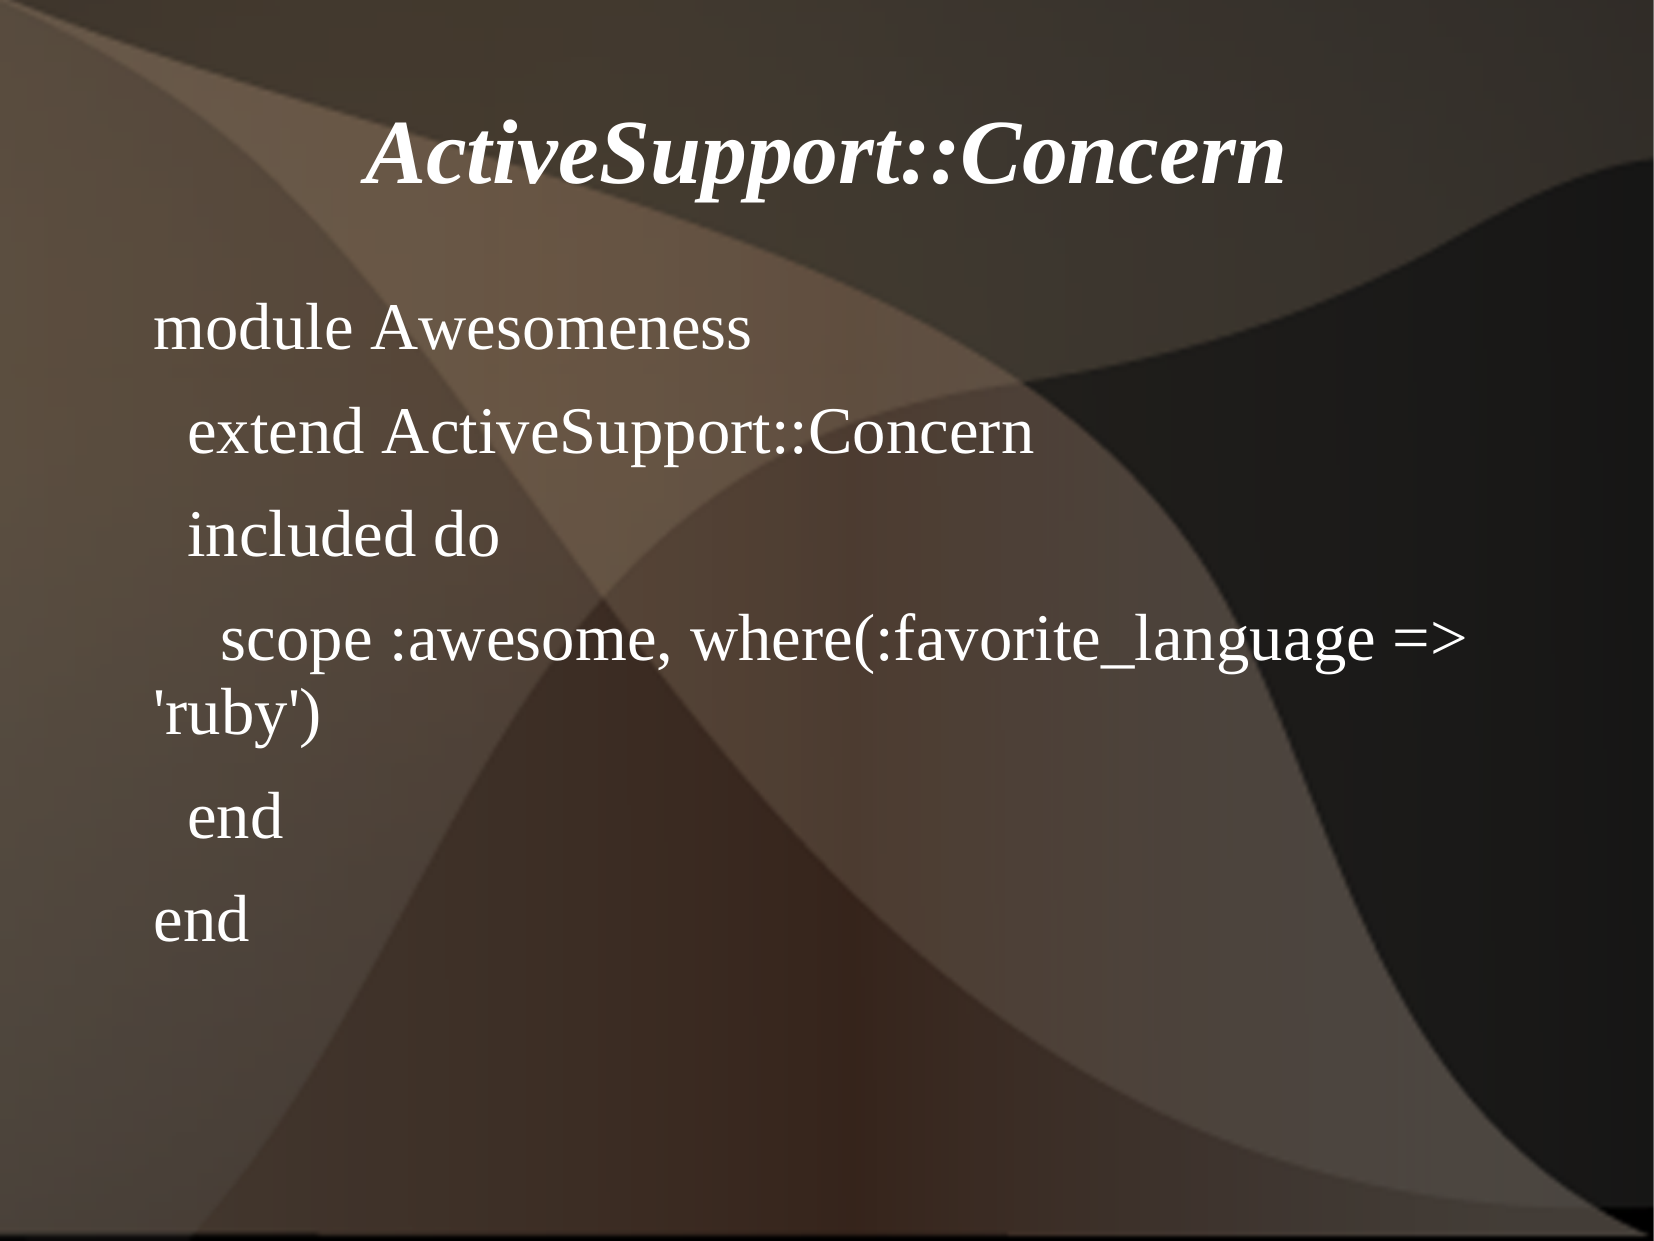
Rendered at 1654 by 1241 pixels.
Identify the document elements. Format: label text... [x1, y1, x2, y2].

list module Awesomeness extend ActiveSupport::Concern included do scope :awesome, where(:favorite_language => 'ruby') end end [82, 290, 1571, 1094]
picture [0, 0, 1654, 1241]
title ActiveSupport::Concern [82, 56, 1571, 250]
